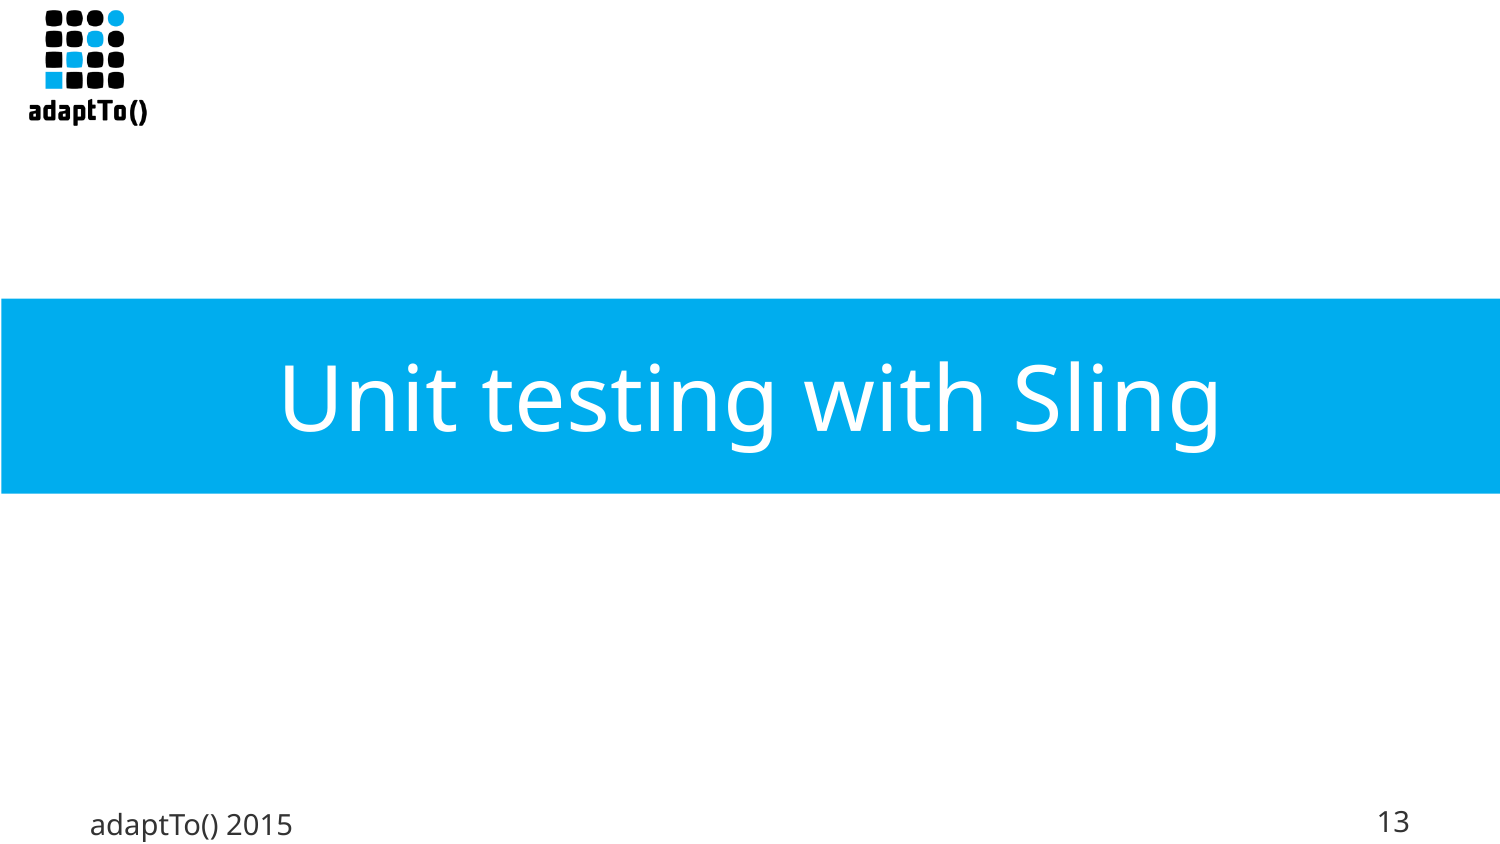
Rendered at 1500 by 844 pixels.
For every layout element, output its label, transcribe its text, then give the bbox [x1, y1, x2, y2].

title Unit testing with Sling [1, 298, 1500, 494]
picture [27, 6, 148, 127]
